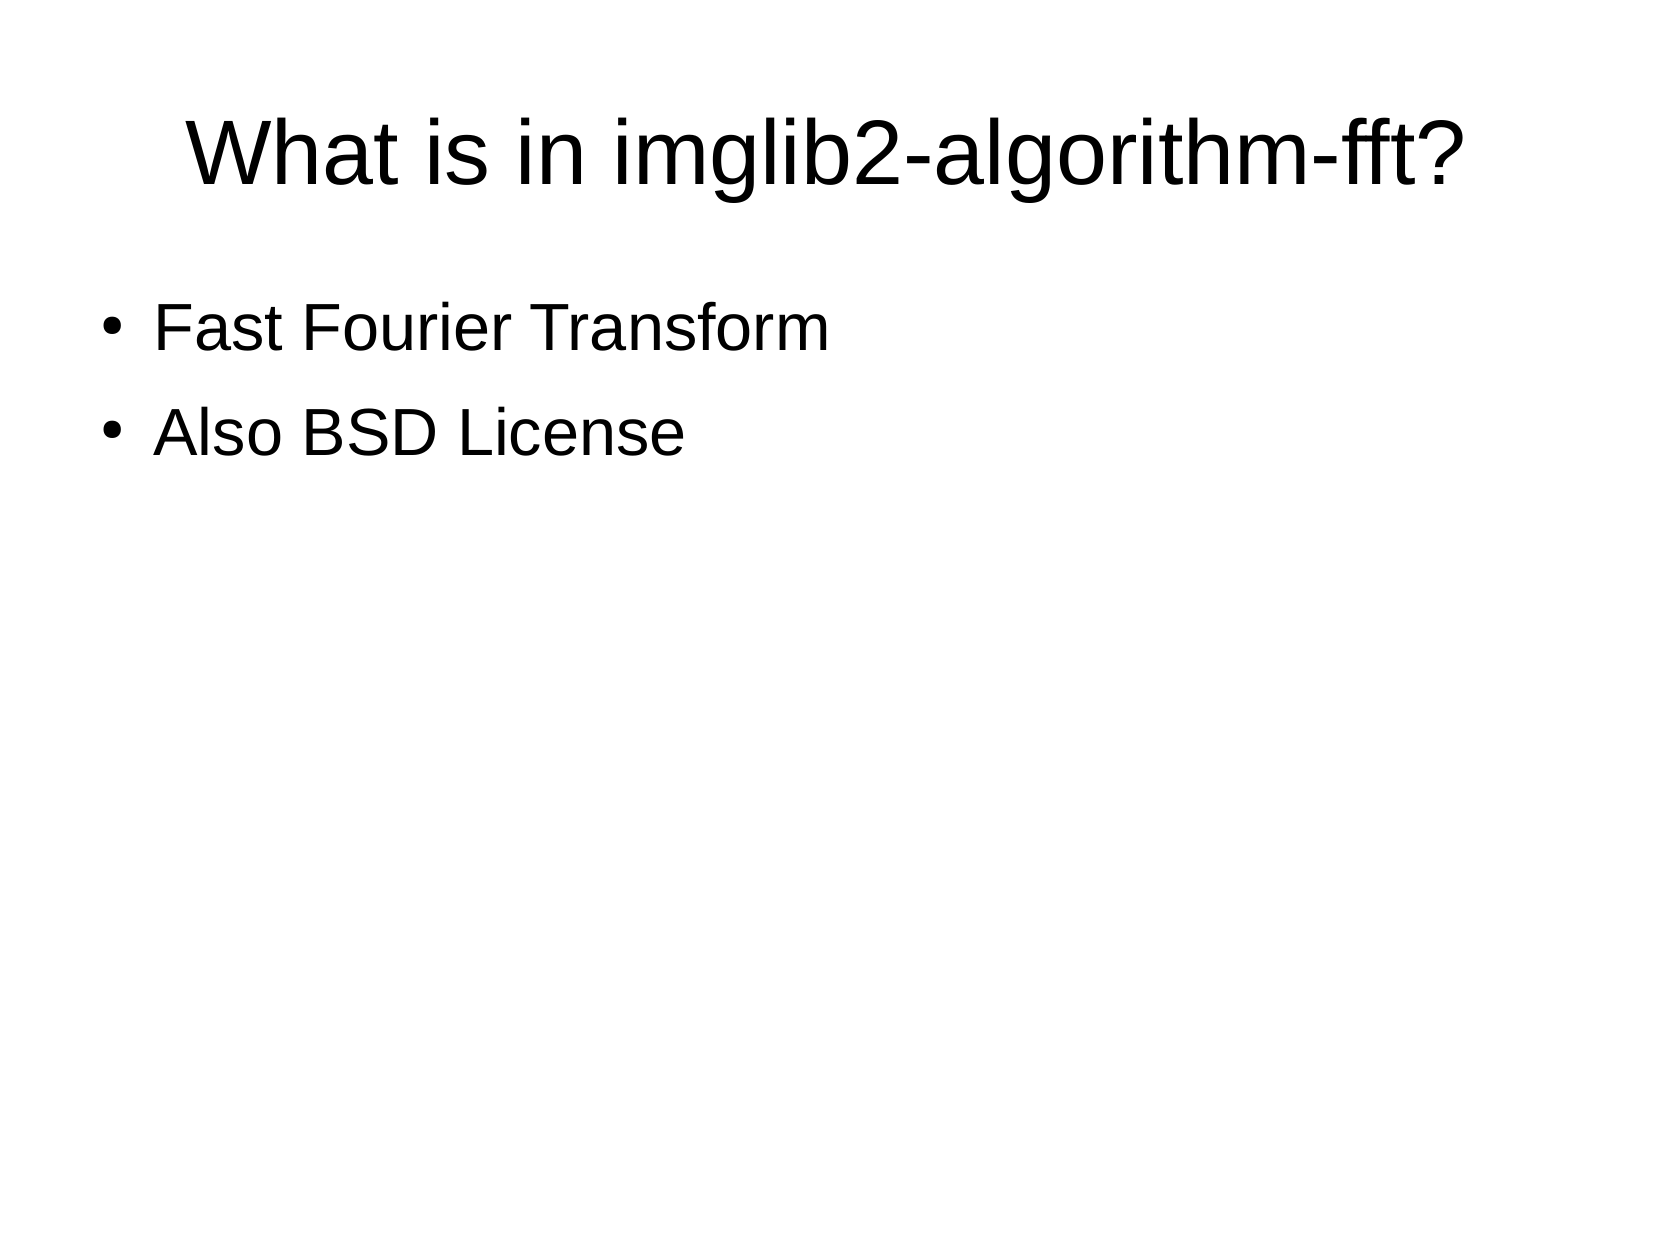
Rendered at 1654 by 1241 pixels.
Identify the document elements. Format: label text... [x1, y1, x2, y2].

list Fast Fourier Transform Also BSD License [82, 290, 1571, 1010]
title What is in imglib2-algorithm-fft? [82, 49, 1571, 257]
